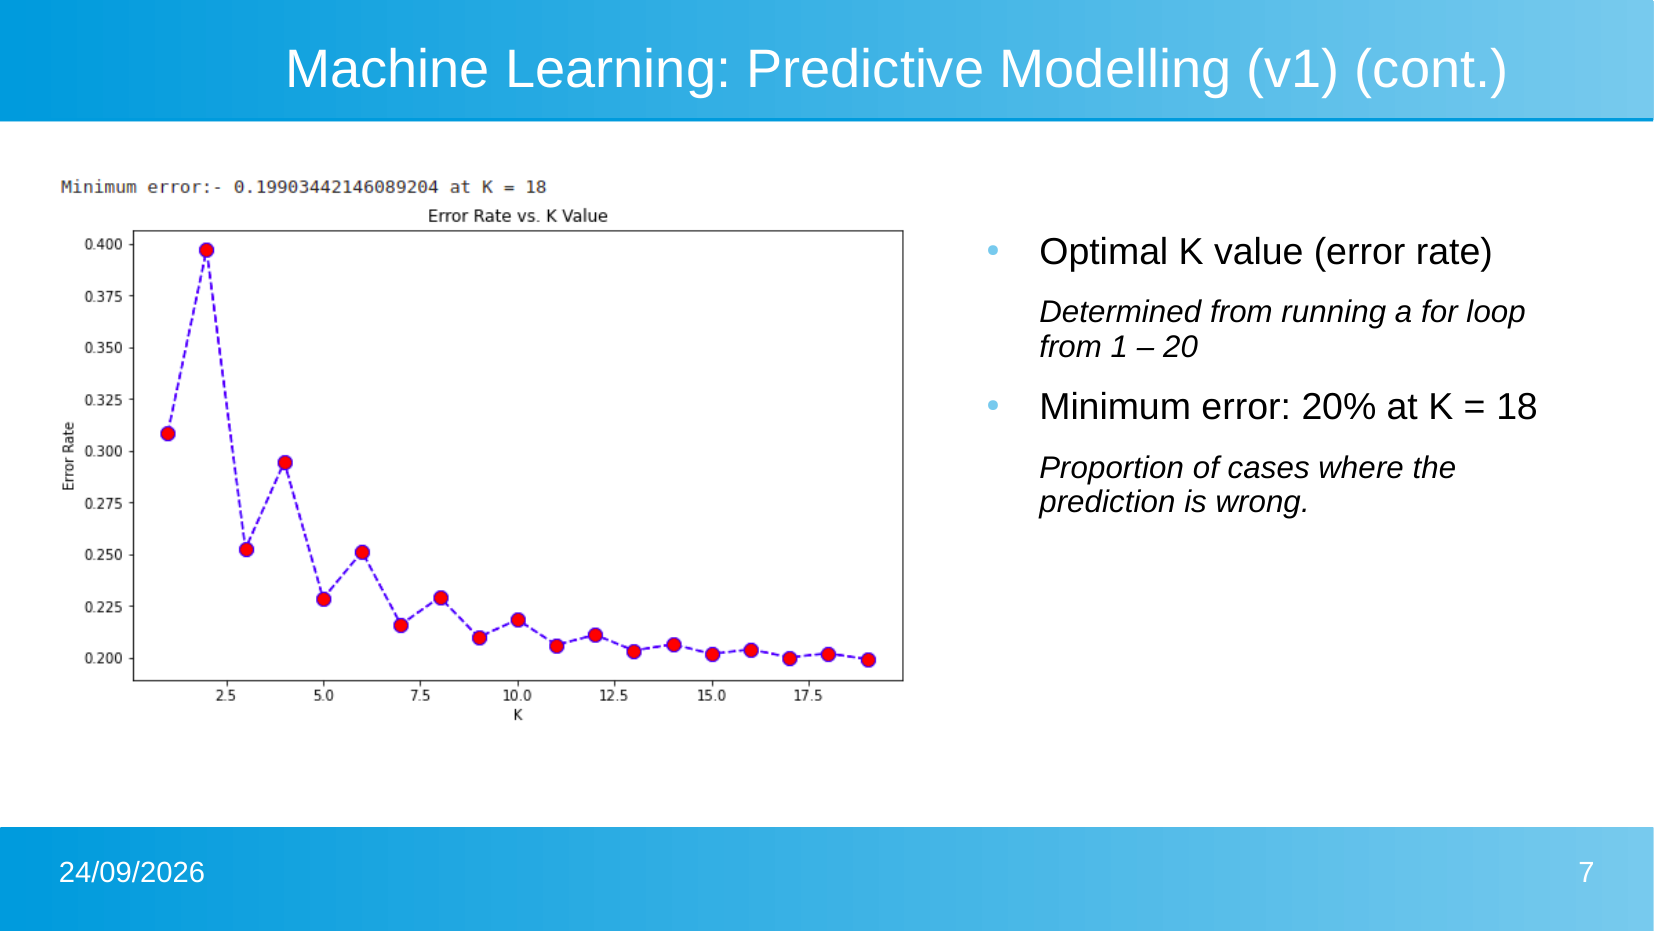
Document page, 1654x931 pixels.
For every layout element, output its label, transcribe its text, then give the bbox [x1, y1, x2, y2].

list Optimal K value (error rate) Determined from running a for loop from 1 – 20 Minimum error: 20% at K = 18 Proportion of cases where the prediction is wrong. [968, 230, 1595, 709]
title Machine Learning: Predictive Modelling (v1) (cont.) [59, 29, 1595, 108]
picture [42, 171, 981, 734]
